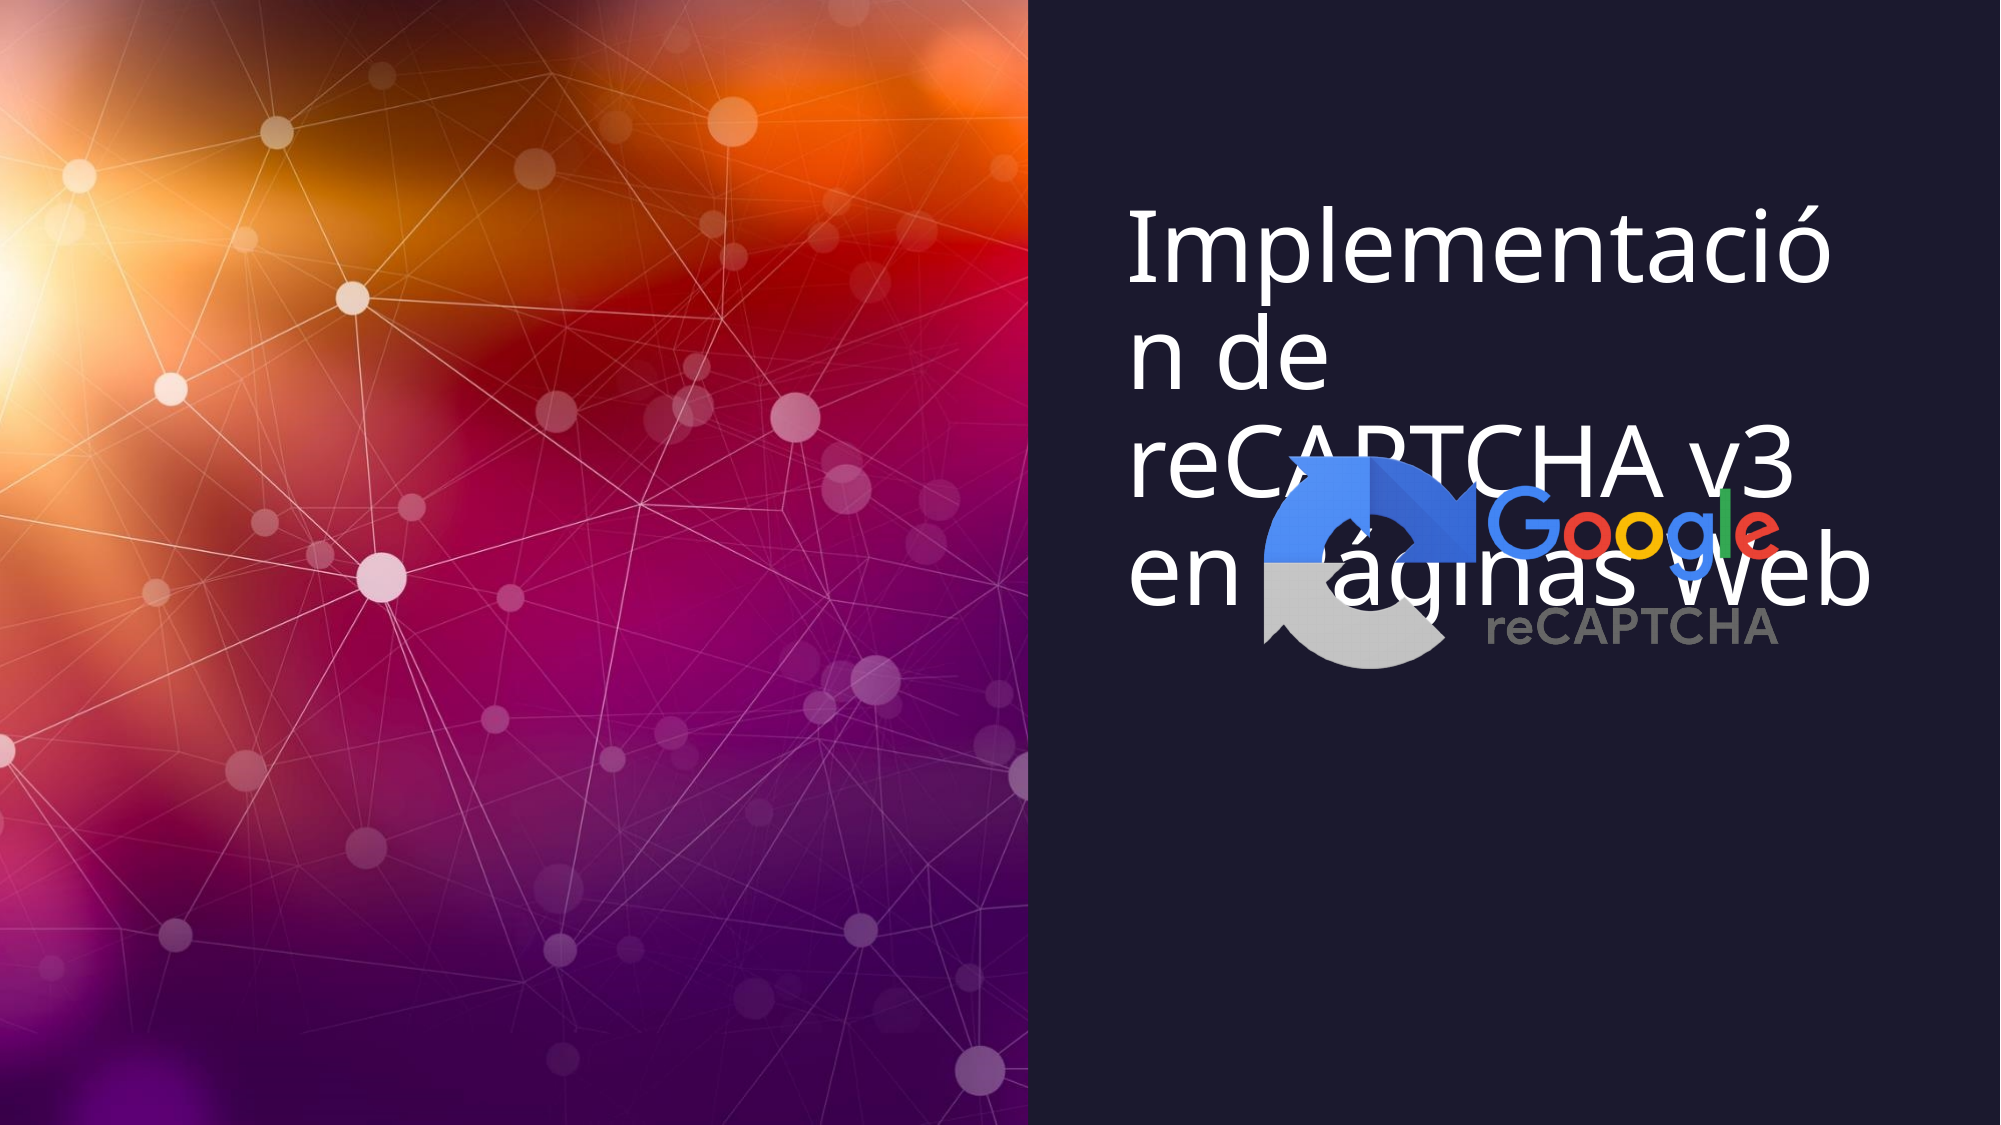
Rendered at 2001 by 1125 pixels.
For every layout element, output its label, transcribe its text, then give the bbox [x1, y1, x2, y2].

picture [0, 0, 1029, 1125]
picture [1218, 411, 1824, 714]
title Implementación de reCAPTCHA v3 en Páginas Web [1126, 168, 1886, 654]
